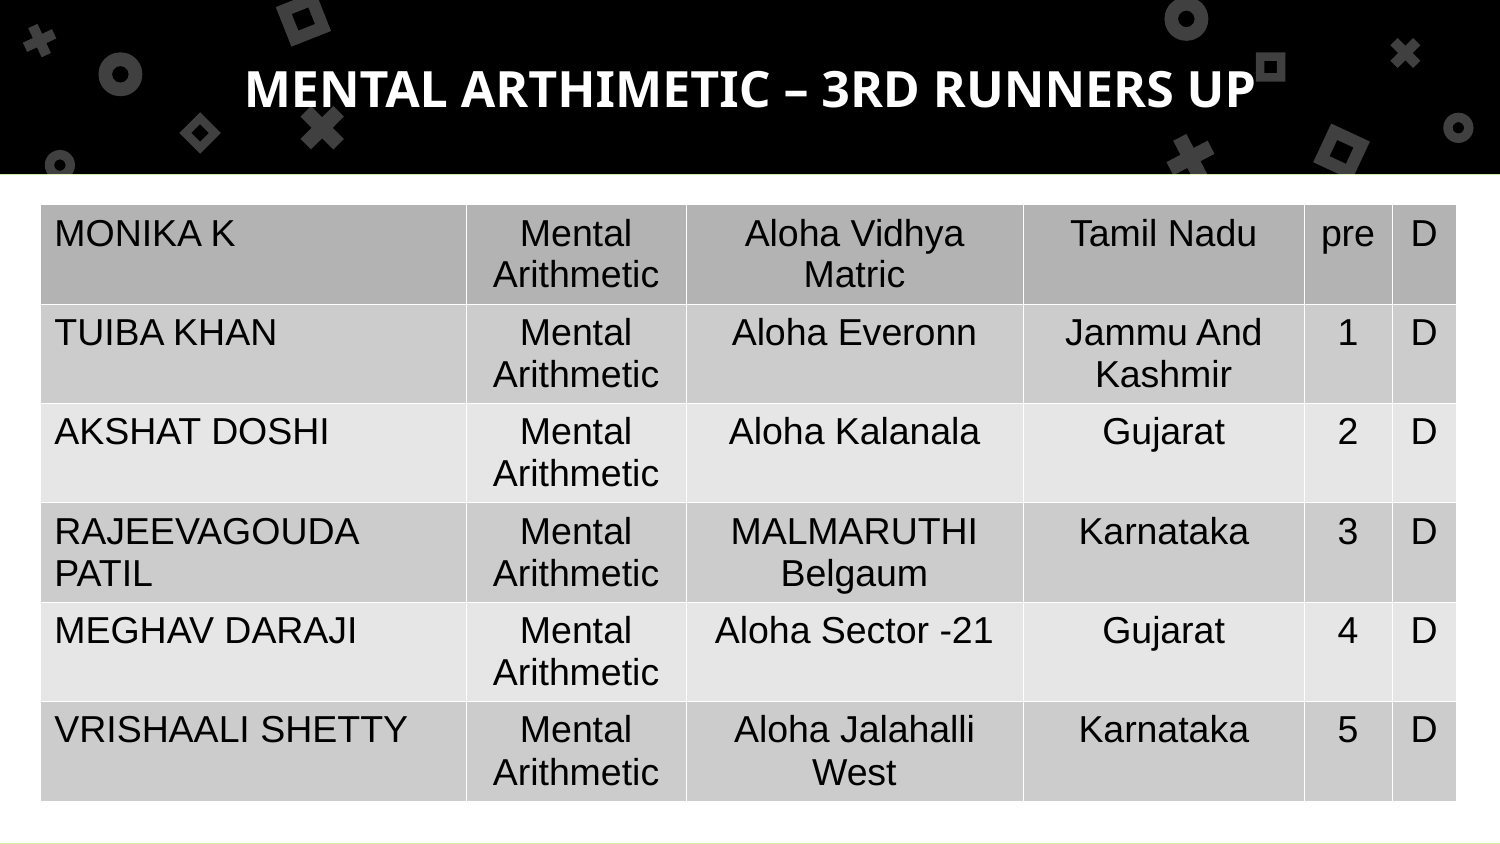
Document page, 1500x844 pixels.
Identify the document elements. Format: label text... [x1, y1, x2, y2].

table_cell MALMARUTHI Belgaum [687, 503, 1023, 602]
table_cell Aloha Jalahalli West [687, 702, 1023, 801]
table_header Mental Arithmetic [467, 205, 686, 304]
table_cell Mental Arithmetic [467, 503, 686, 602]
table_cell D [1393, 603, 1456, 701]
table_cell 1 [1305, 305, 1392, 403]
table_cell 2 [1305, 404, 1392, 502]
table_header D [1393, 205, 1456, 304]
table_cell TUIBA KHAN [41, 305, 466, 403]
table_cell Mental Arithmetic [467, 603, 686, 701]
table_cell RAJEEVAGOUDA PATIL [41, 503, 466, 602]
table_cell Gujarat [1024, 404, 1304, 502]
table_cell Aloha Kalanala [687, 404, 1023, 502]
text_box MENTAL ARTHIMETIC – 3RD RUNNERS UP [75, 0, 1425, 175]
table_header Tamil Nadu [1024, 205, 1304, 304]
table_cell Aloha Sector -21 [687, 603, 1023, 701]
table_cell 4 [1305, 603, 1392, 701]
table_header Aloha Vidhya Matric [687, 205, 1023, 304]
table_header pre [1305, 205, 1392, 304]
table_cell MEGHAV DARAJI [41, 603, 466, 701]
table_cell Aloha Everonn [687, 305, 1023, 403]
table_cell VRISHAALI SHETTY [41, 702, 466, 801]
table_cell 5 [1305, 702, 1392, 801]
table_cell D [1393, 702, 1456, 801]
table_cell D [1393, 305, 1456, 403]
table_cell Mental Arithmetic [467, 702, 686, 801]
table_cell Mental Arithmetic [467, 404, 686, 502]
table_cell Gujarat [1024, 603, 1304, 701]
table_cell Karnataka [1024, 702, 1304, 801]
table_cell 3 [1305, 503, 1392, 602]
table_header MONIKA K [41, 205, 466, 304]
table_cell D [1393, 503, 1456, 602]
table_cell Karnataka [1024, 503, 1304, 602]
table_cell Mental Arithmetic [467, 305, 686, 403]
table_cell AKSHAT DOSHI [41, 404, 466, 502]
table_cell D [1393, 404, 1456, 502]
table_cell Jammu And Kashmir [1024, 305, 1304, 403]
